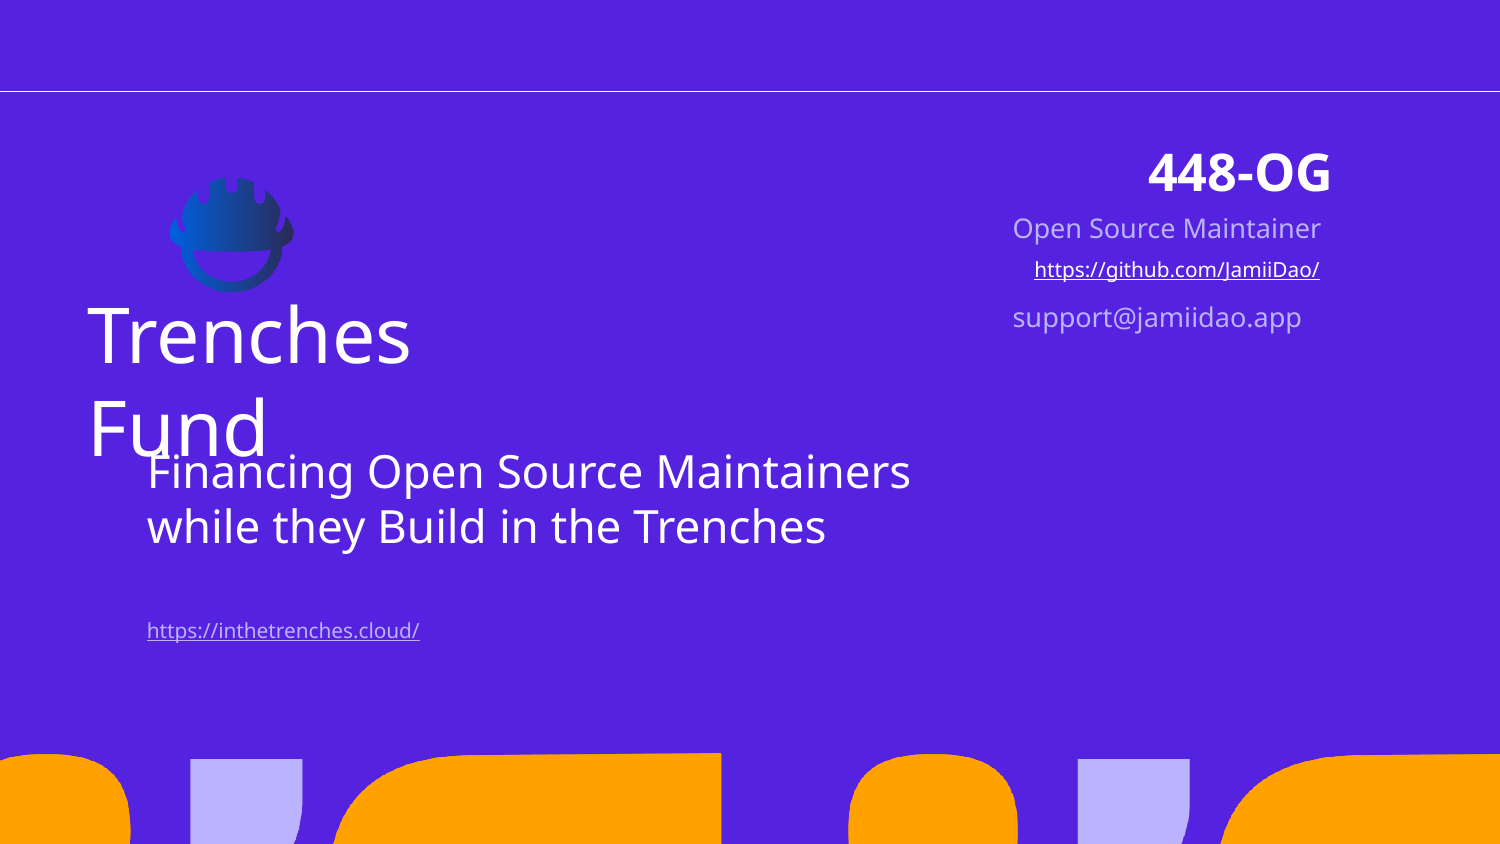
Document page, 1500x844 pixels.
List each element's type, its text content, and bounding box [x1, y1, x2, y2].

text_box 448-OG [1148, 139, 1365, 193]
text_box Trenches Fund [87, 286, 525, 399]
picture [0, 0, 1500, 844]
text_box support@jamiidao.app [1012, 300, 1362, 341]
text_box https://github.com/JamiiDao/ [1034, 256, 1362, 297]
text_box https://inthetrenches.cloud/ [146, 617, 600, 658]
text_box Open Source Maintainer [1012, 211, 1362, 252]
text_box Financing Open Source Maintainers while they Build in the Trenches [146, 442, 956, 510]
